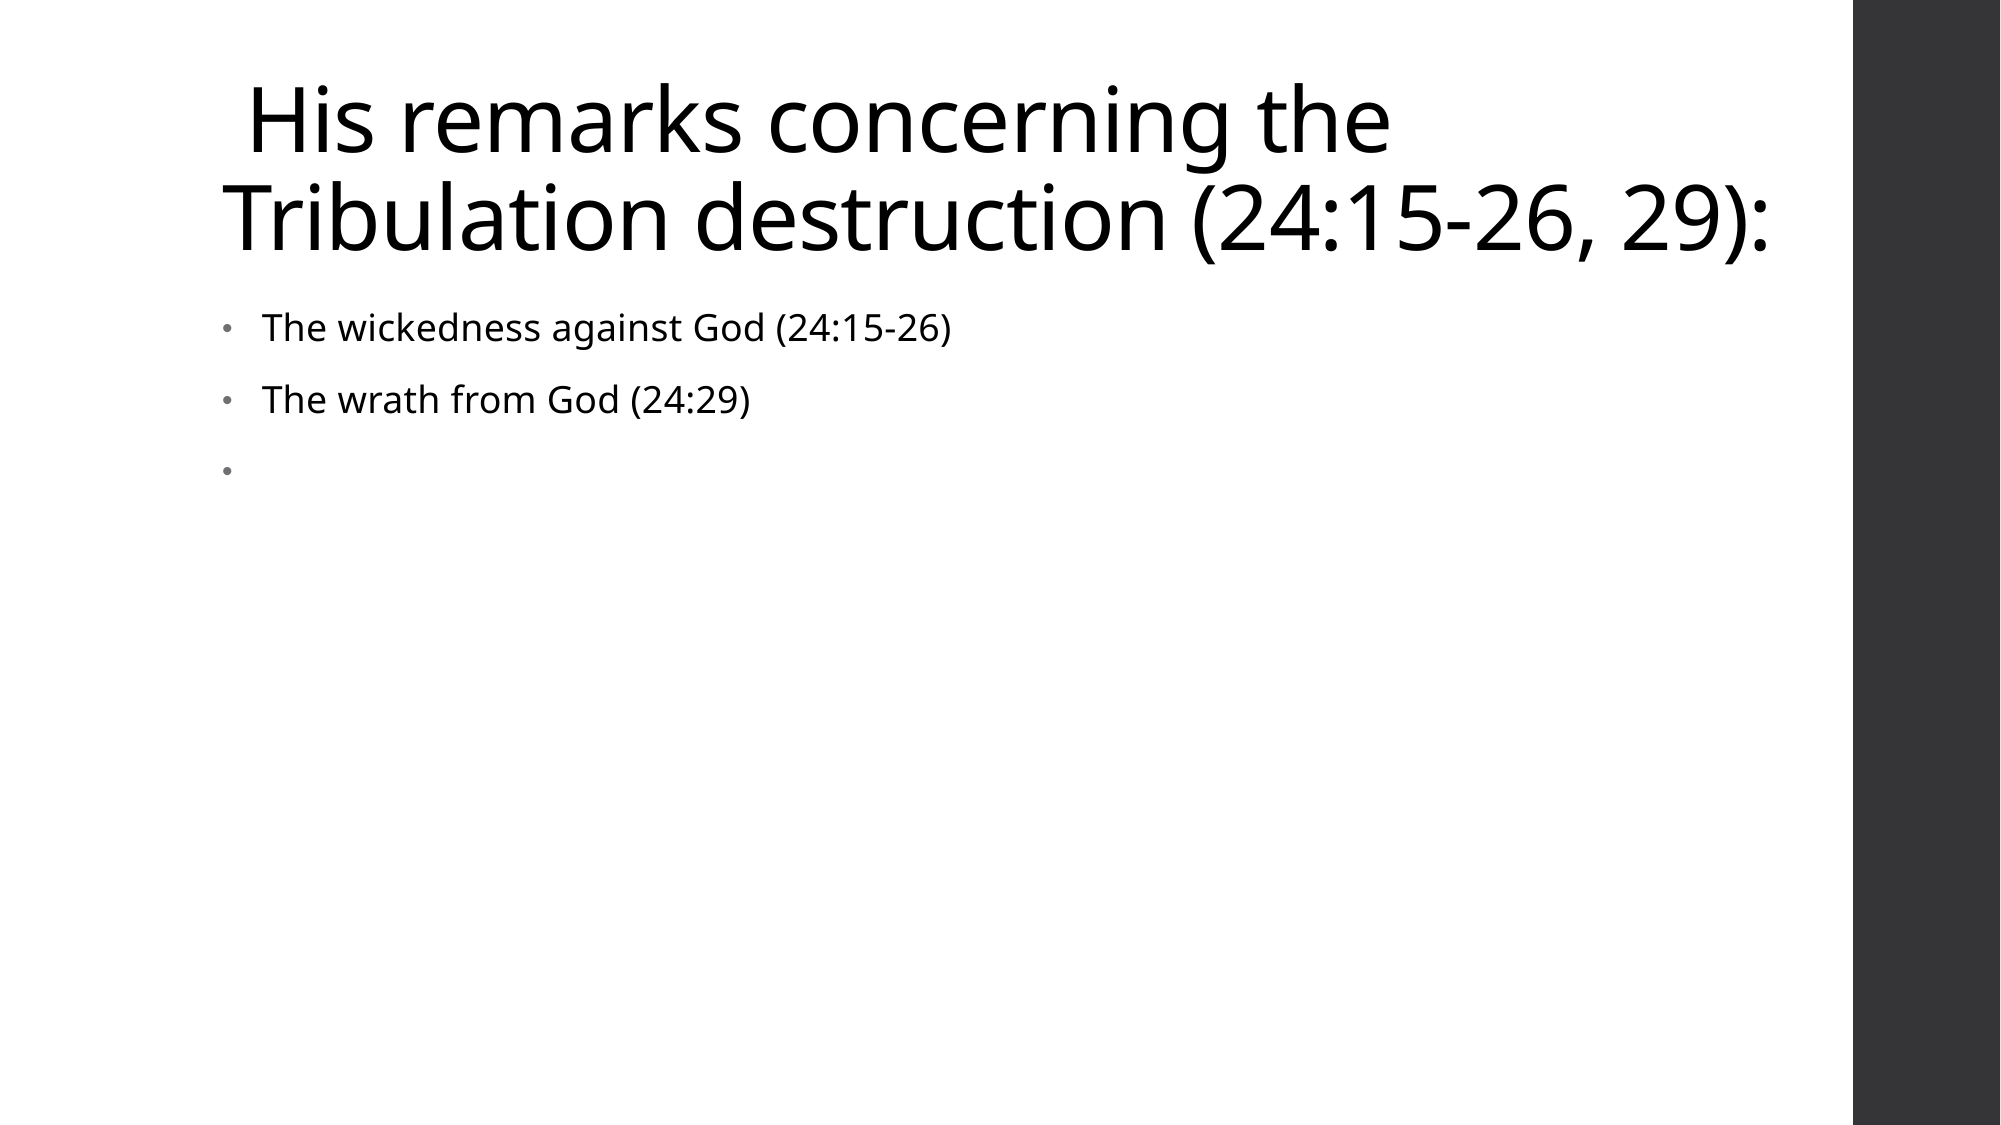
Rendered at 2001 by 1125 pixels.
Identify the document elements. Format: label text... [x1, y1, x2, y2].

title His remarks concerning the Tribulation destruction (24:15-26, 29): [206, 60, 1797, 278]
list The wickedness against God (24:15-26) The wrath from God (24:29) [206, 299, 1617, 1014]
